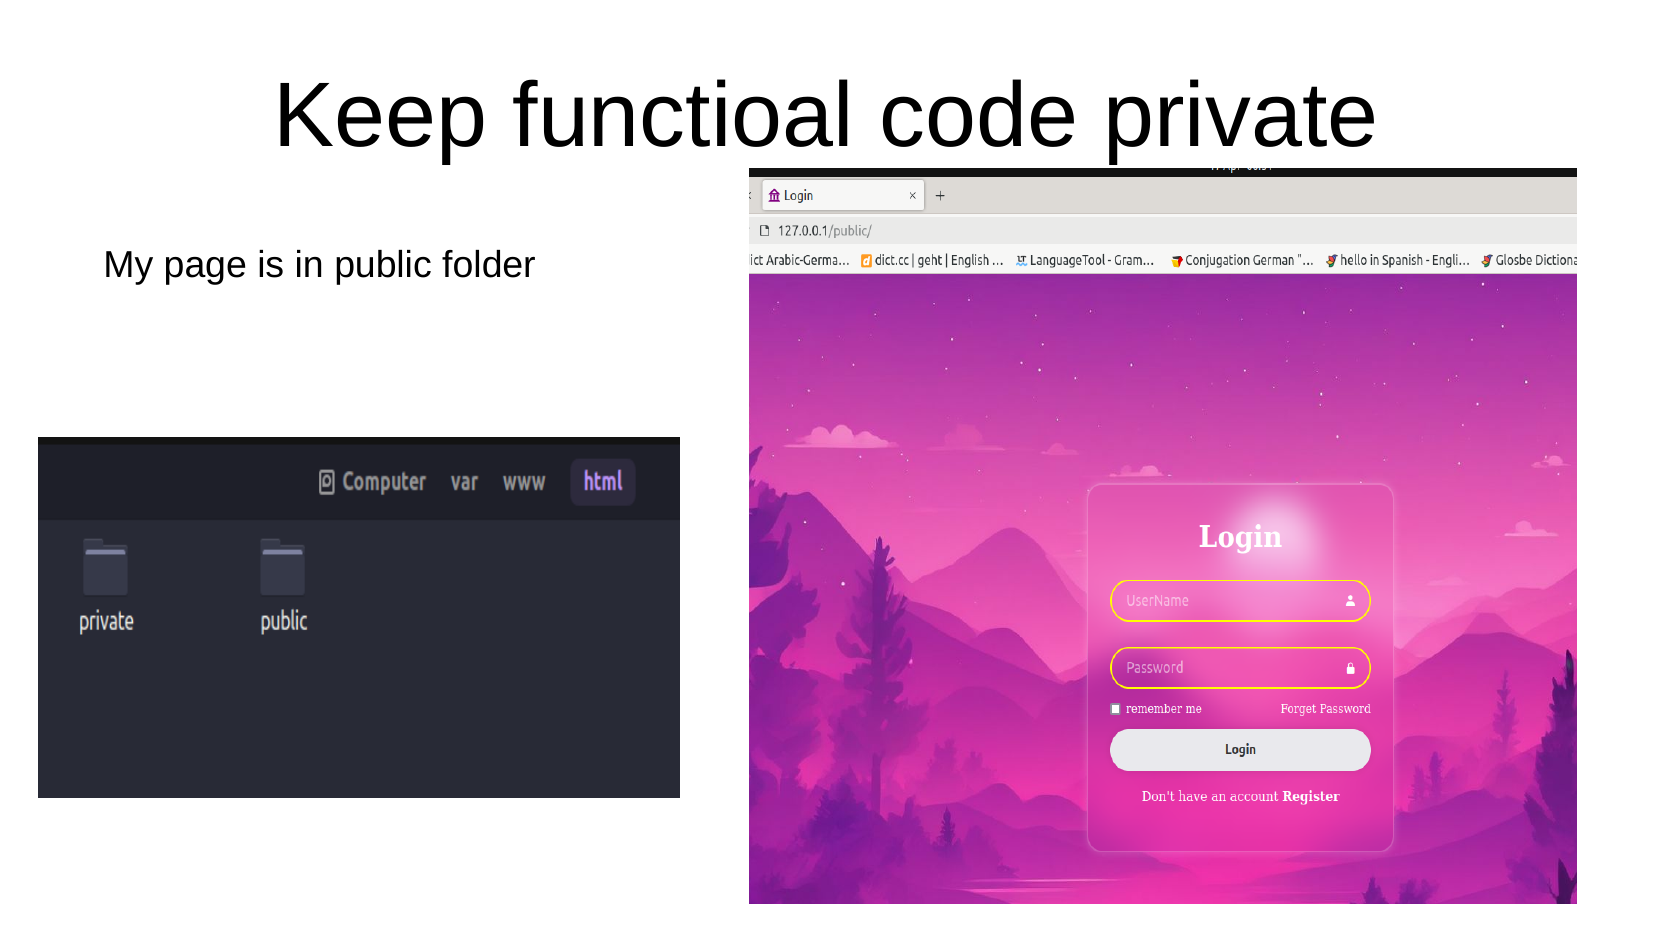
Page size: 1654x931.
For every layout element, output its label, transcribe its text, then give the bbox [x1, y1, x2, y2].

text_box My page is in public folder [88, 236, 562, 294]
title Keep functioal code private [82, 37, 1571, 193]
picture [749, 168, 1577, 904]
picture [38, 437, 680, 798]
